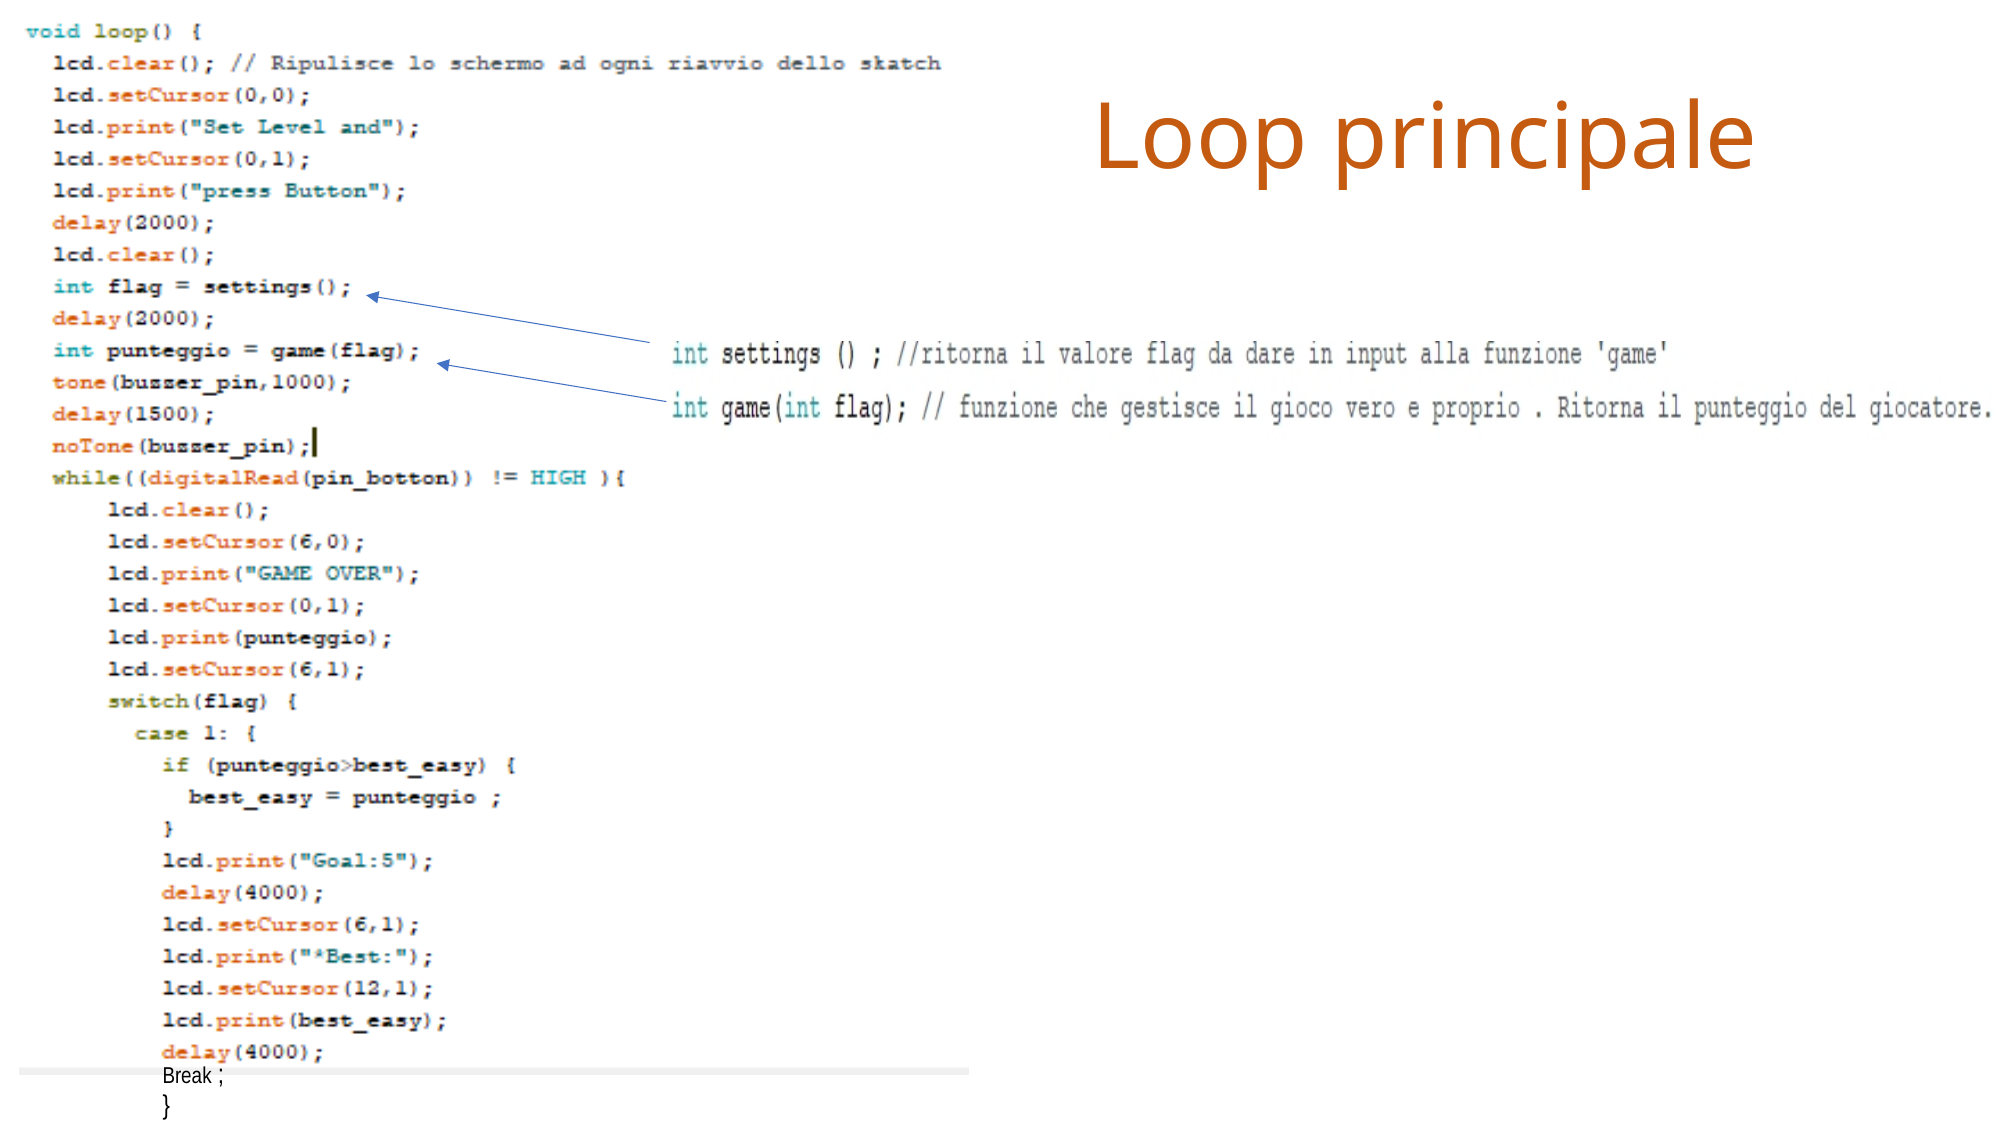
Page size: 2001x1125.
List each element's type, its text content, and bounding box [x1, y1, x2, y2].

title Loop principale [1077, 30, 2000, 248]
text_box Break ; } [147, 1051, 302, 1125]
picture [19, 20, 2000, 1075]
